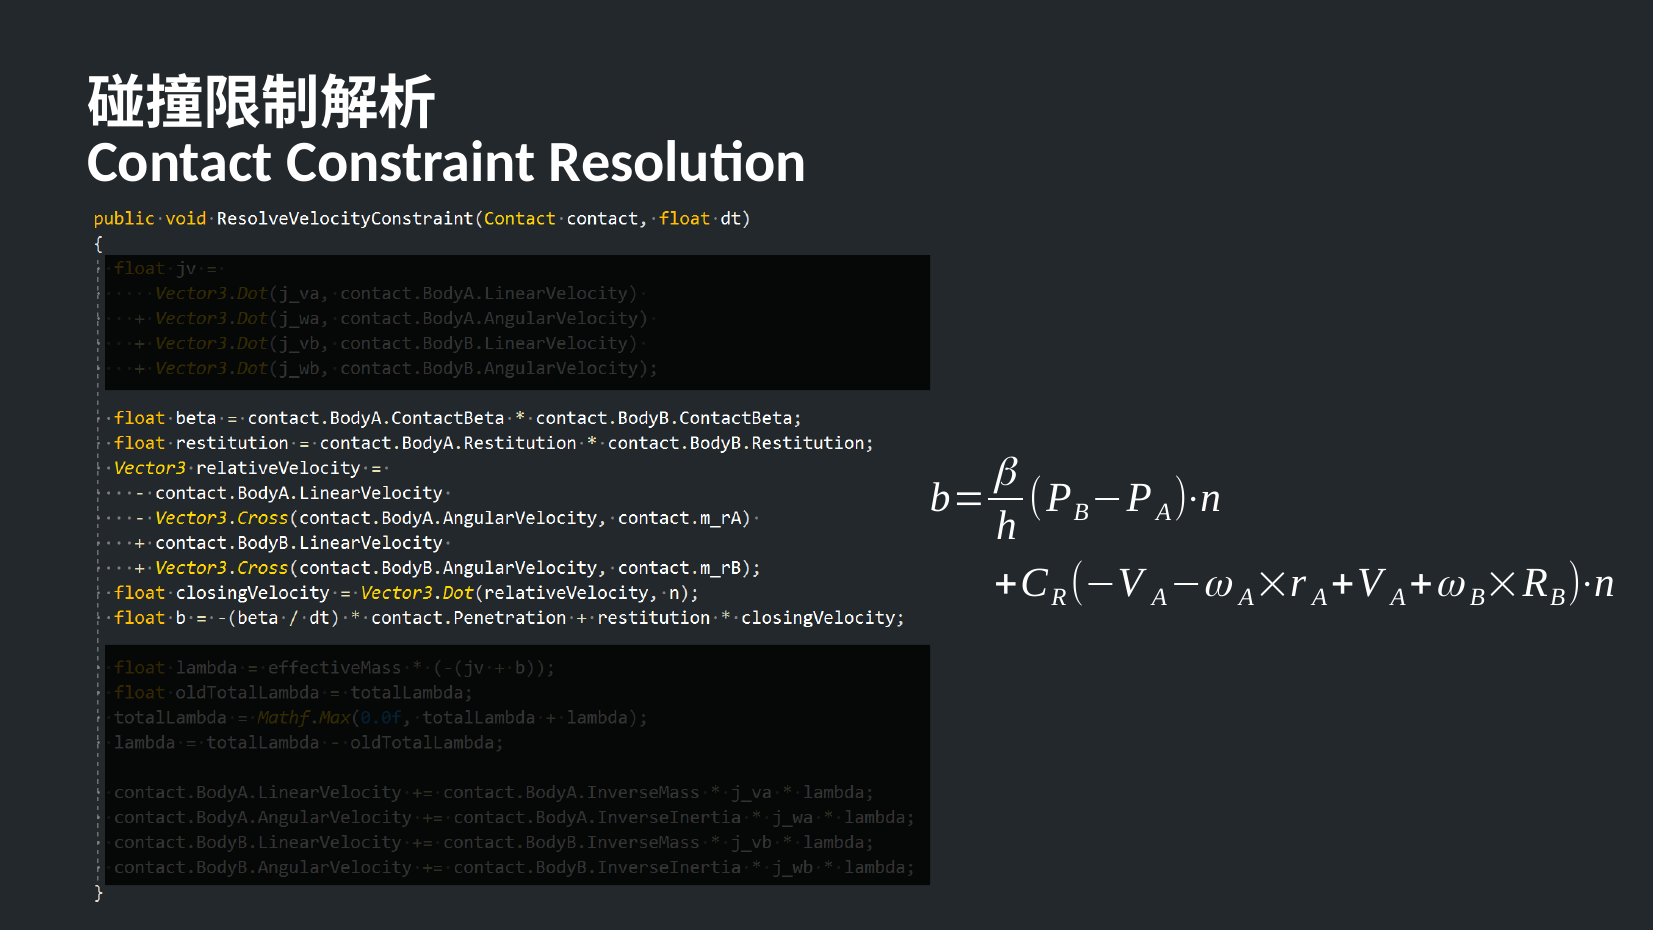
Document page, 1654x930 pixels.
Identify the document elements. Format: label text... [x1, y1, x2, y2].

chart [923, 455, 1228, 549]
text_box 碰撞限制解析 Contact Constraint Resolution [72, 72, 916, 210]
text_box [105, 645, 931, 886]
text_box [105, 255, 931, 391]
picture [90, 205, 931, 911]
chart [987, 557, 1622, 611]
